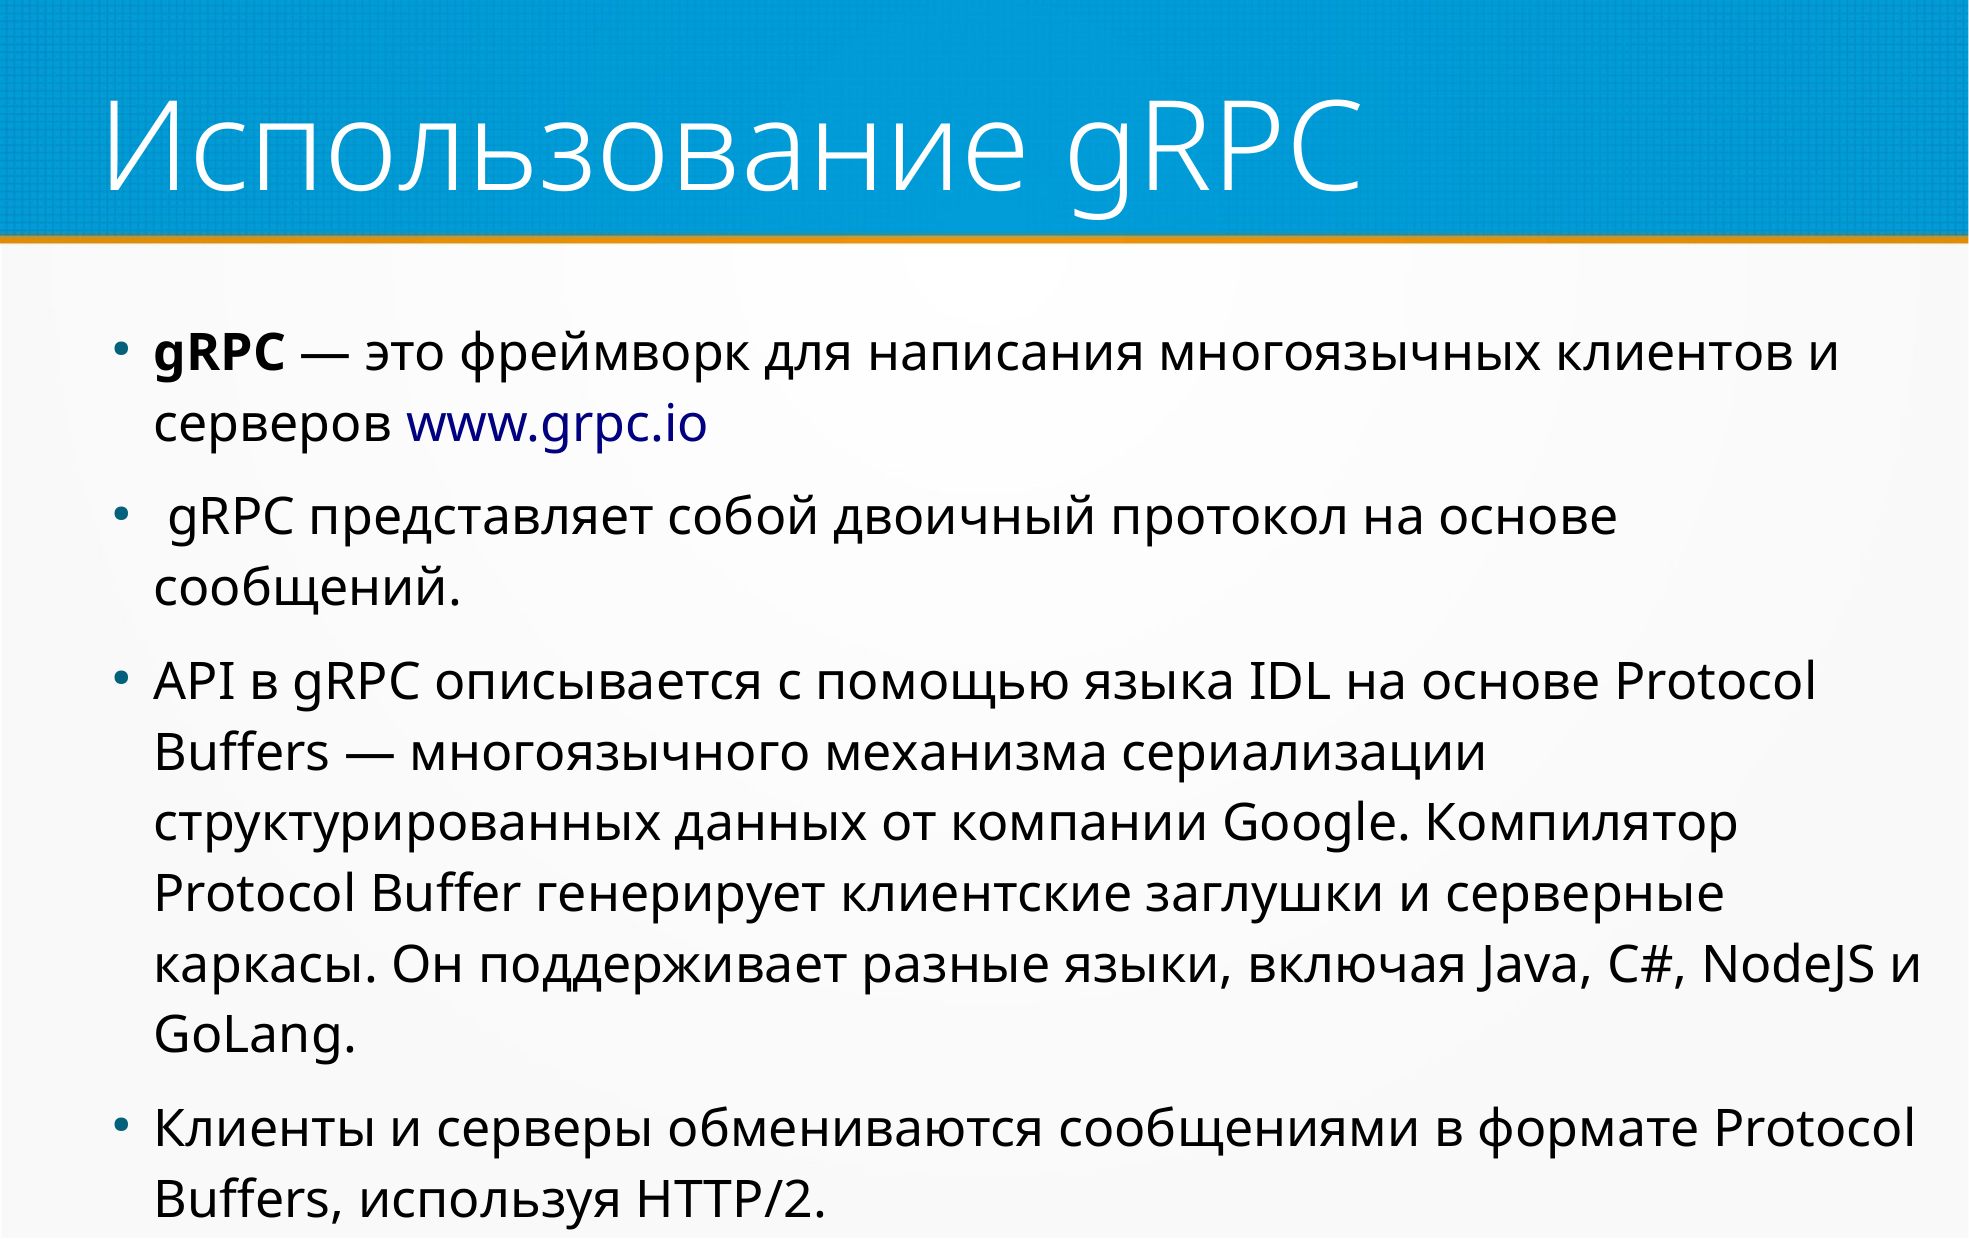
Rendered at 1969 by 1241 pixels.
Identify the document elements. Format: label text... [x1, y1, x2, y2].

picture [0, 233, 1969, 1241]
title Использование gRPC [98, 19, 1870, 227]
list gRPC — это фреймворк для написания многоязычных клиентов и серверов www.grpc.io gRPC представляет собой двоичный протокол на основе сообщений. API в gRPC описывается с помощью языка IDL на основе Protocol Buffers — многоязычного механизма сериализации структурированных данных от компании Google. Компилятор Protocol Buffer генерирует клиентские заглушки и серверные каркасы. Он поддерживает разные языки, включая Java, C#, NodeJS и GoLang. Клиенты и серверы обмениваются сообщениями в формате Protocol Buffers, используя HTTP/2. [98, 315, 1938, 1241]
